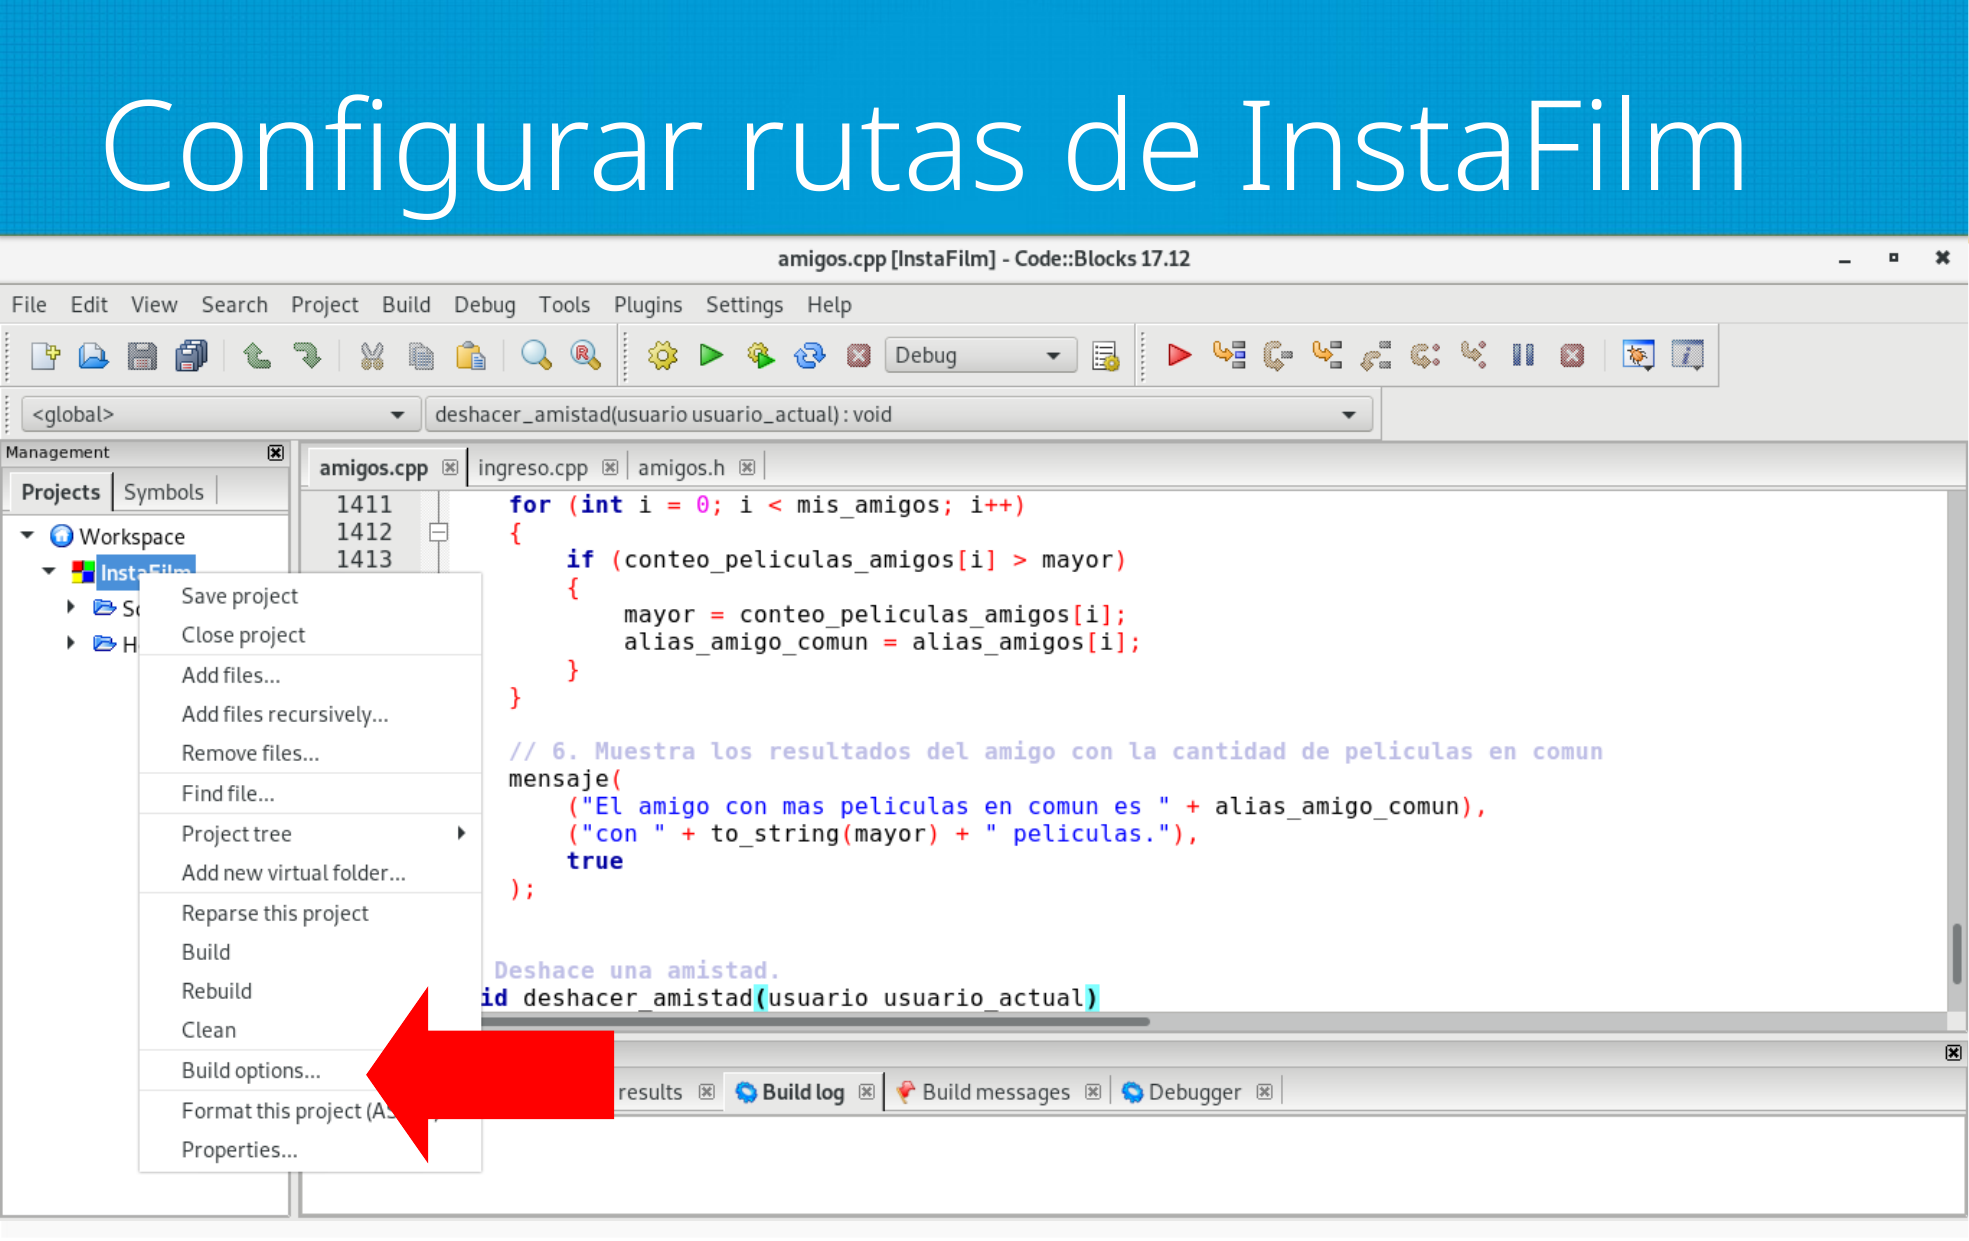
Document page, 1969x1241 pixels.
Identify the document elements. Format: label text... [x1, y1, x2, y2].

title Configurar rutas de InstaFilm [98, 19, 1870, 227]
picture [0, 233, 1969, 1241]
text_box [366, 986, 615, 1164]
